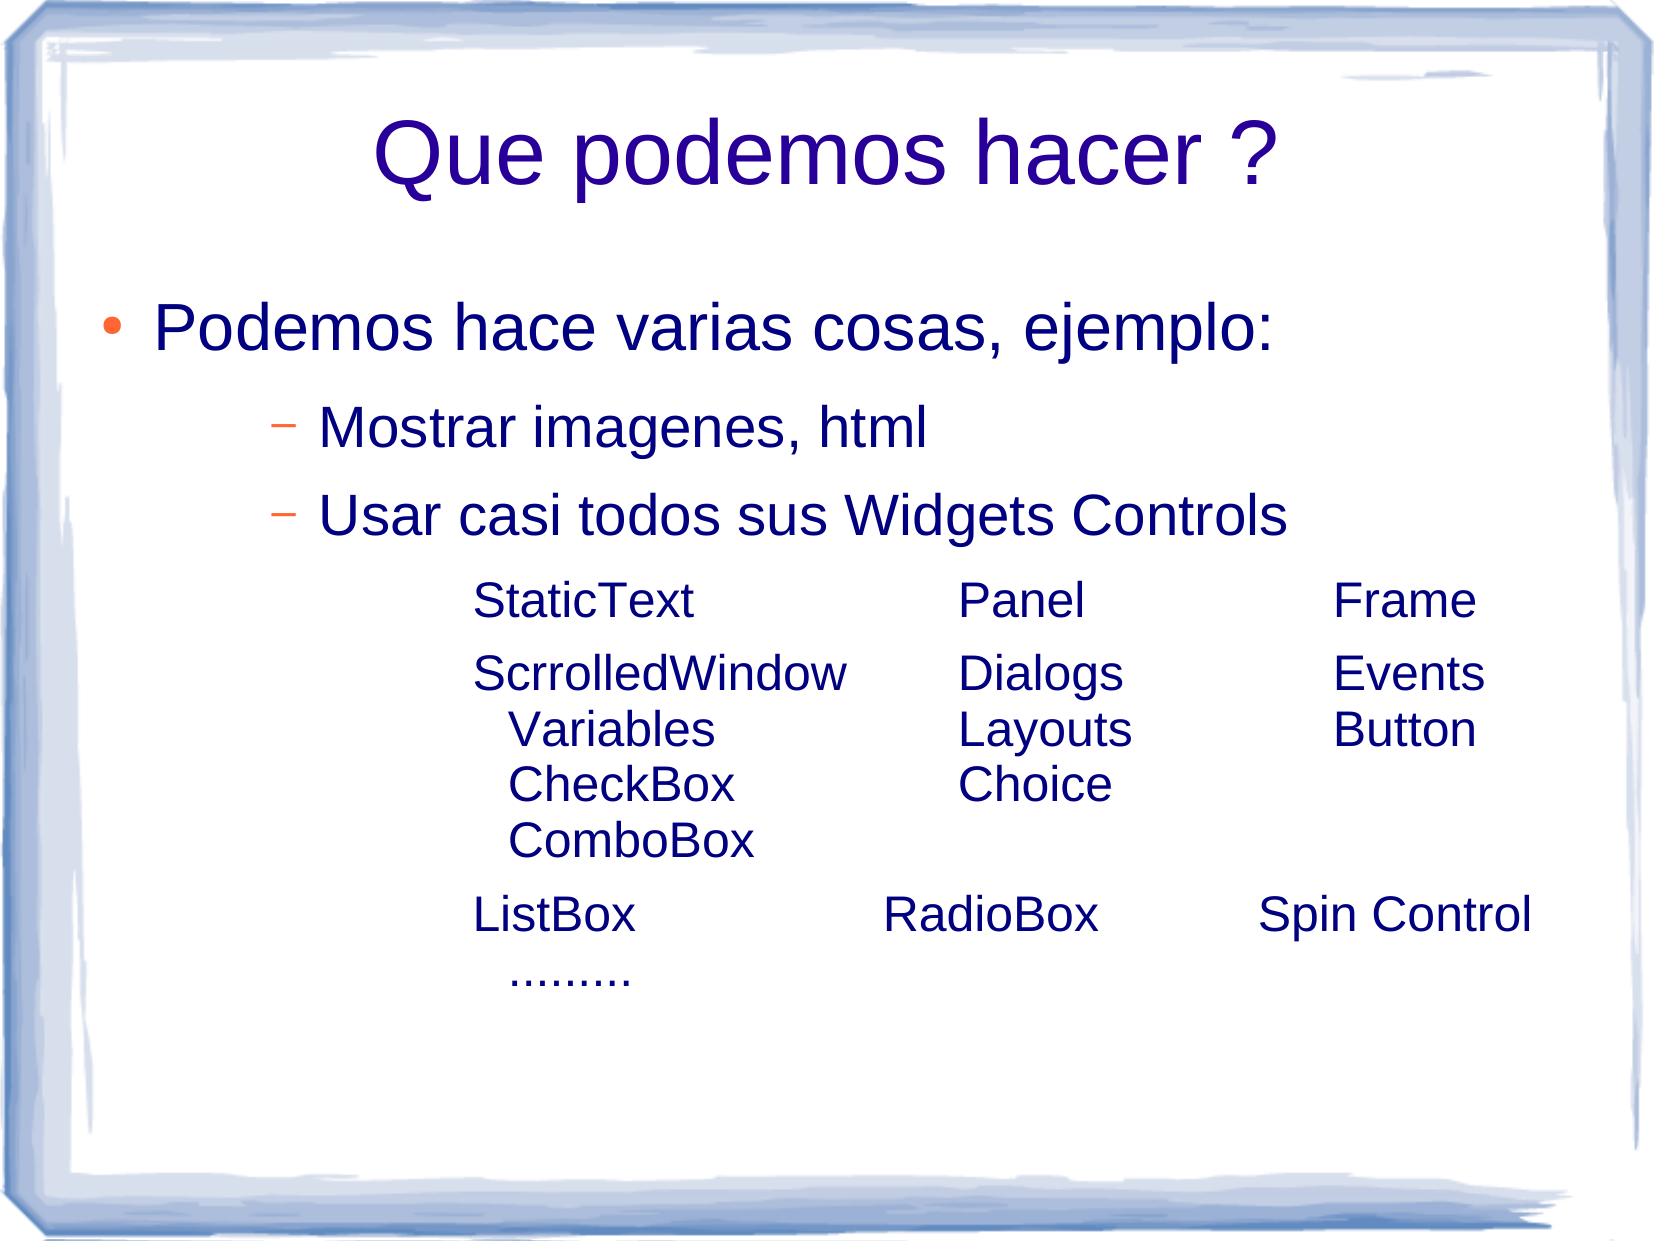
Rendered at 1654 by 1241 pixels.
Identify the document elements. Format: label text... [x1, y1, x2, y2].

title Que podemos hacer ? [82, 49, 1571, 257]
picture [0, 0, 1654, 1241]
list Podemos hace varias cosas, ejemplo: Mostrar imagenes, html Usar casi todos sus Widgets Controls StaticText Panel Frame ScrrolledWindow Dialogs Events Variables Layouts Button CheckBox Choice ComboBox ListBox RadioBox Spin Control ......... [82, 290, 1571, 1094]
